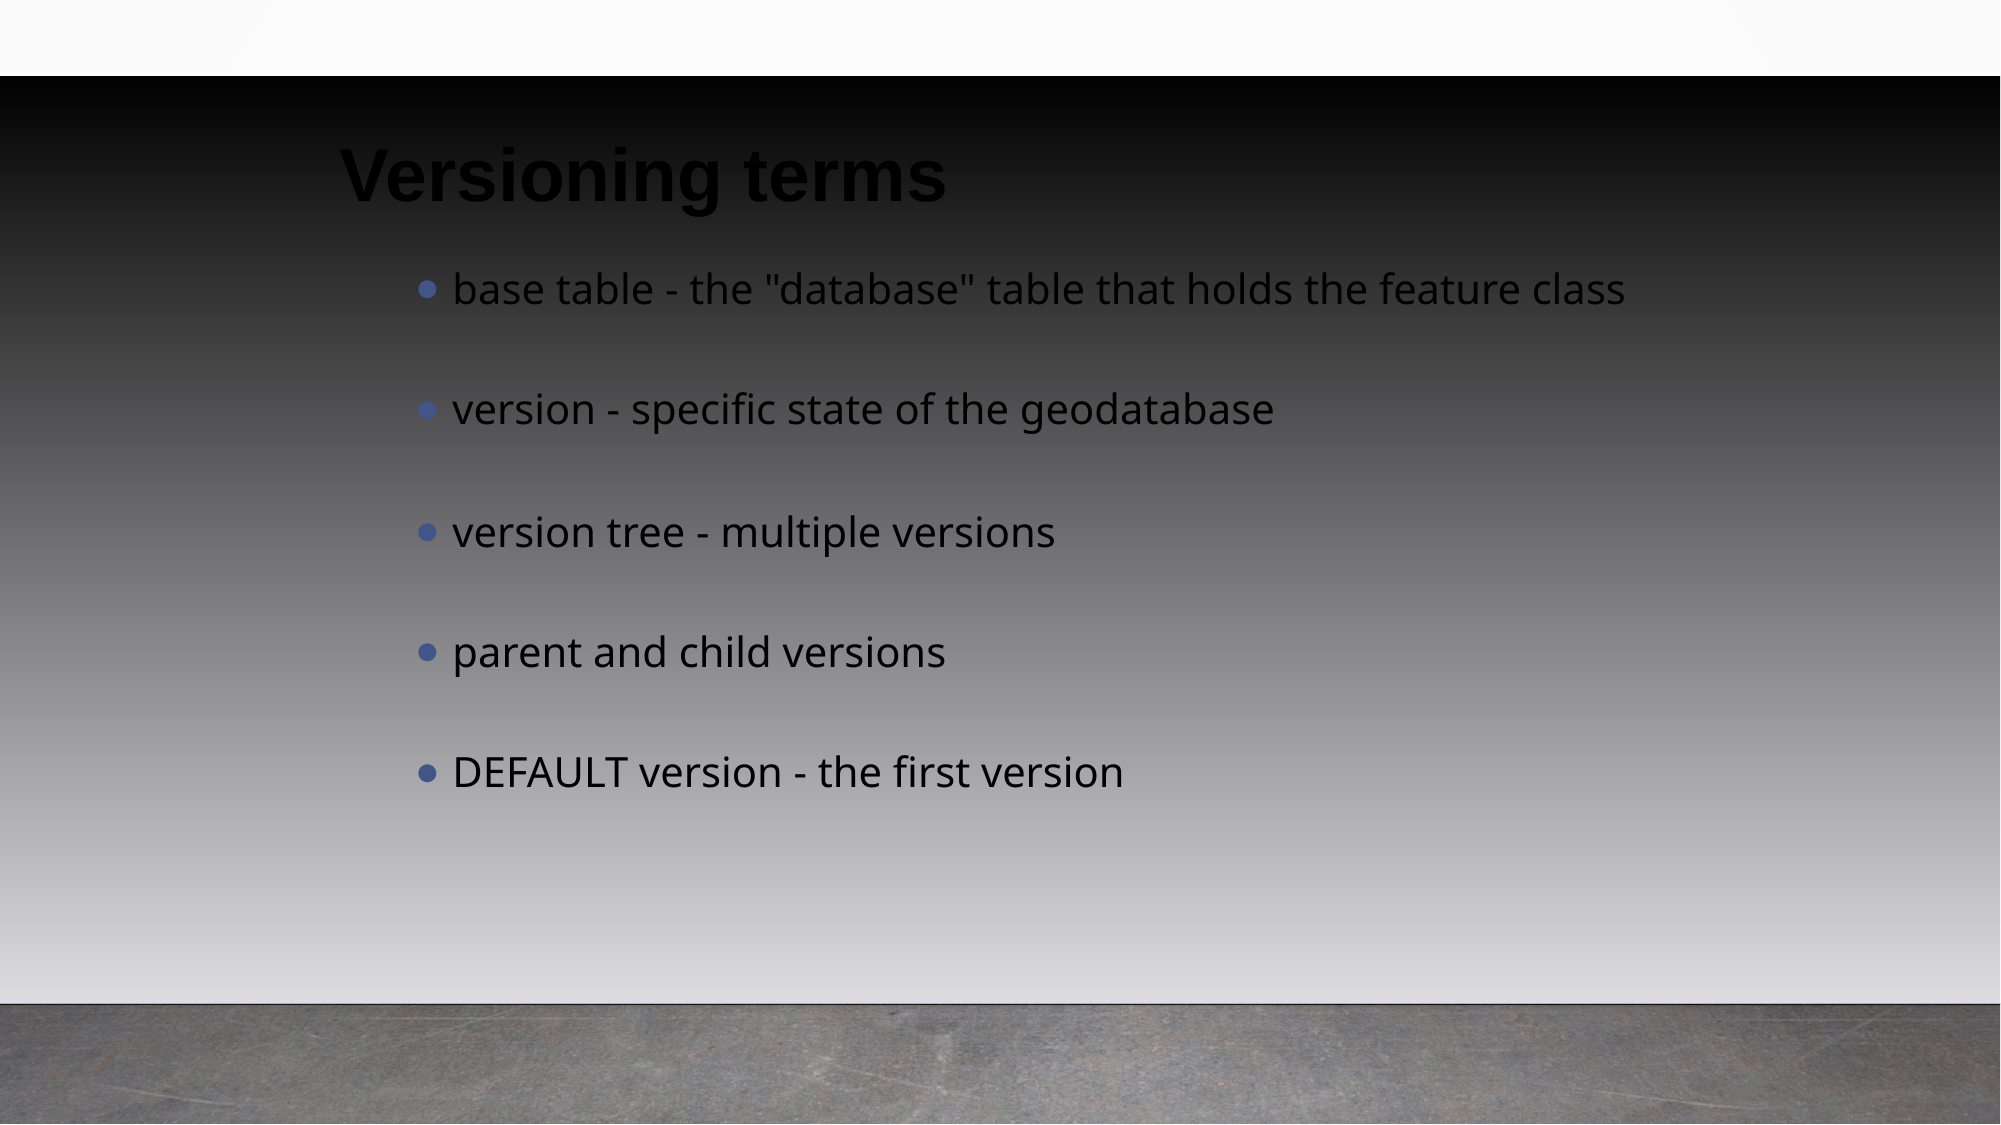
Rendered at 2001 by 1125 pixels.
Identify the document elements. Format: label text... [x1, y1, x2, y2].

title Versioning terms [324, 45, 1675, 233]
list base table - the "database" table that holds the feature class version - specific state of the geodatabase version tree - multiple versions parent and child versions DEFAULT version - the first version [324, 237, 1675, 1053]
